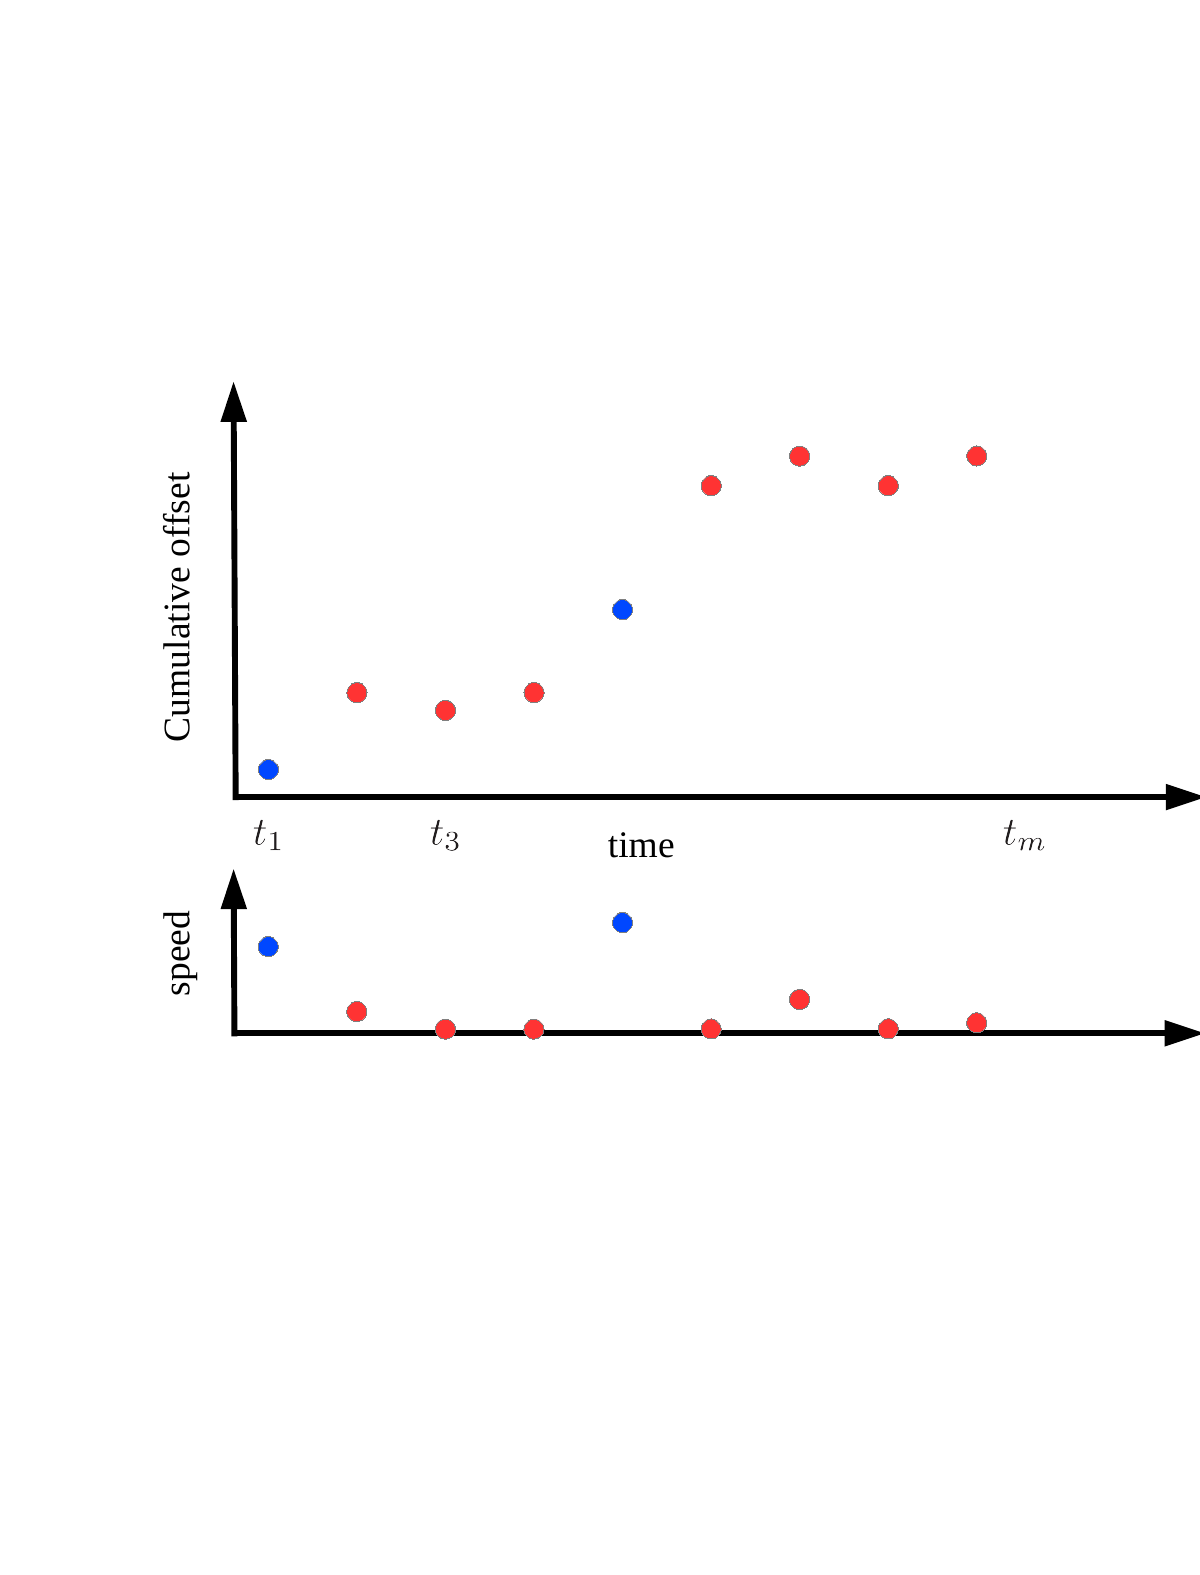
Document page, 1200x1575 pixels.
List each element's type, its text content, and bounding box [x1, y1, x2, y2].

picture [1000, 814, 1052, 854]
picture [250, 814, 286, 854]
text_box [612, 599, 633, 620]
text_box [523, 682, 545, 703]
text_box [966, 445, 987, 467]
text_box [346, 682, 368, 703]
text_box [435, 700, 456, 721]
text_box Cumulative offset [148, 430, 205, 757]
text_box time [593, 816, 695, 878]
text_box [258, 936, 279, 957]
text_box [258, 759, 279, 780]
text_box [878, 475, 899, 496]
text_box [701, 475, 722, 496]
text_box speed [148, 885, 205, 1011]
text_box [435, 1019, 456, 1040]
text_box [612, 912, 633, 933]
text_box [701, 1018, 722, 1039]
text_box [523, 1019, 545, 1040]
text_box [966, 1012, 987, 1033]
text_box [789, 446, 810, 467]
text_box [878, 1018, 899, 1039]
text_box [789, 989, 810, 1010]
picture [427, 814, 463, 854]
text_box [346, 1001, 367, 1022]
